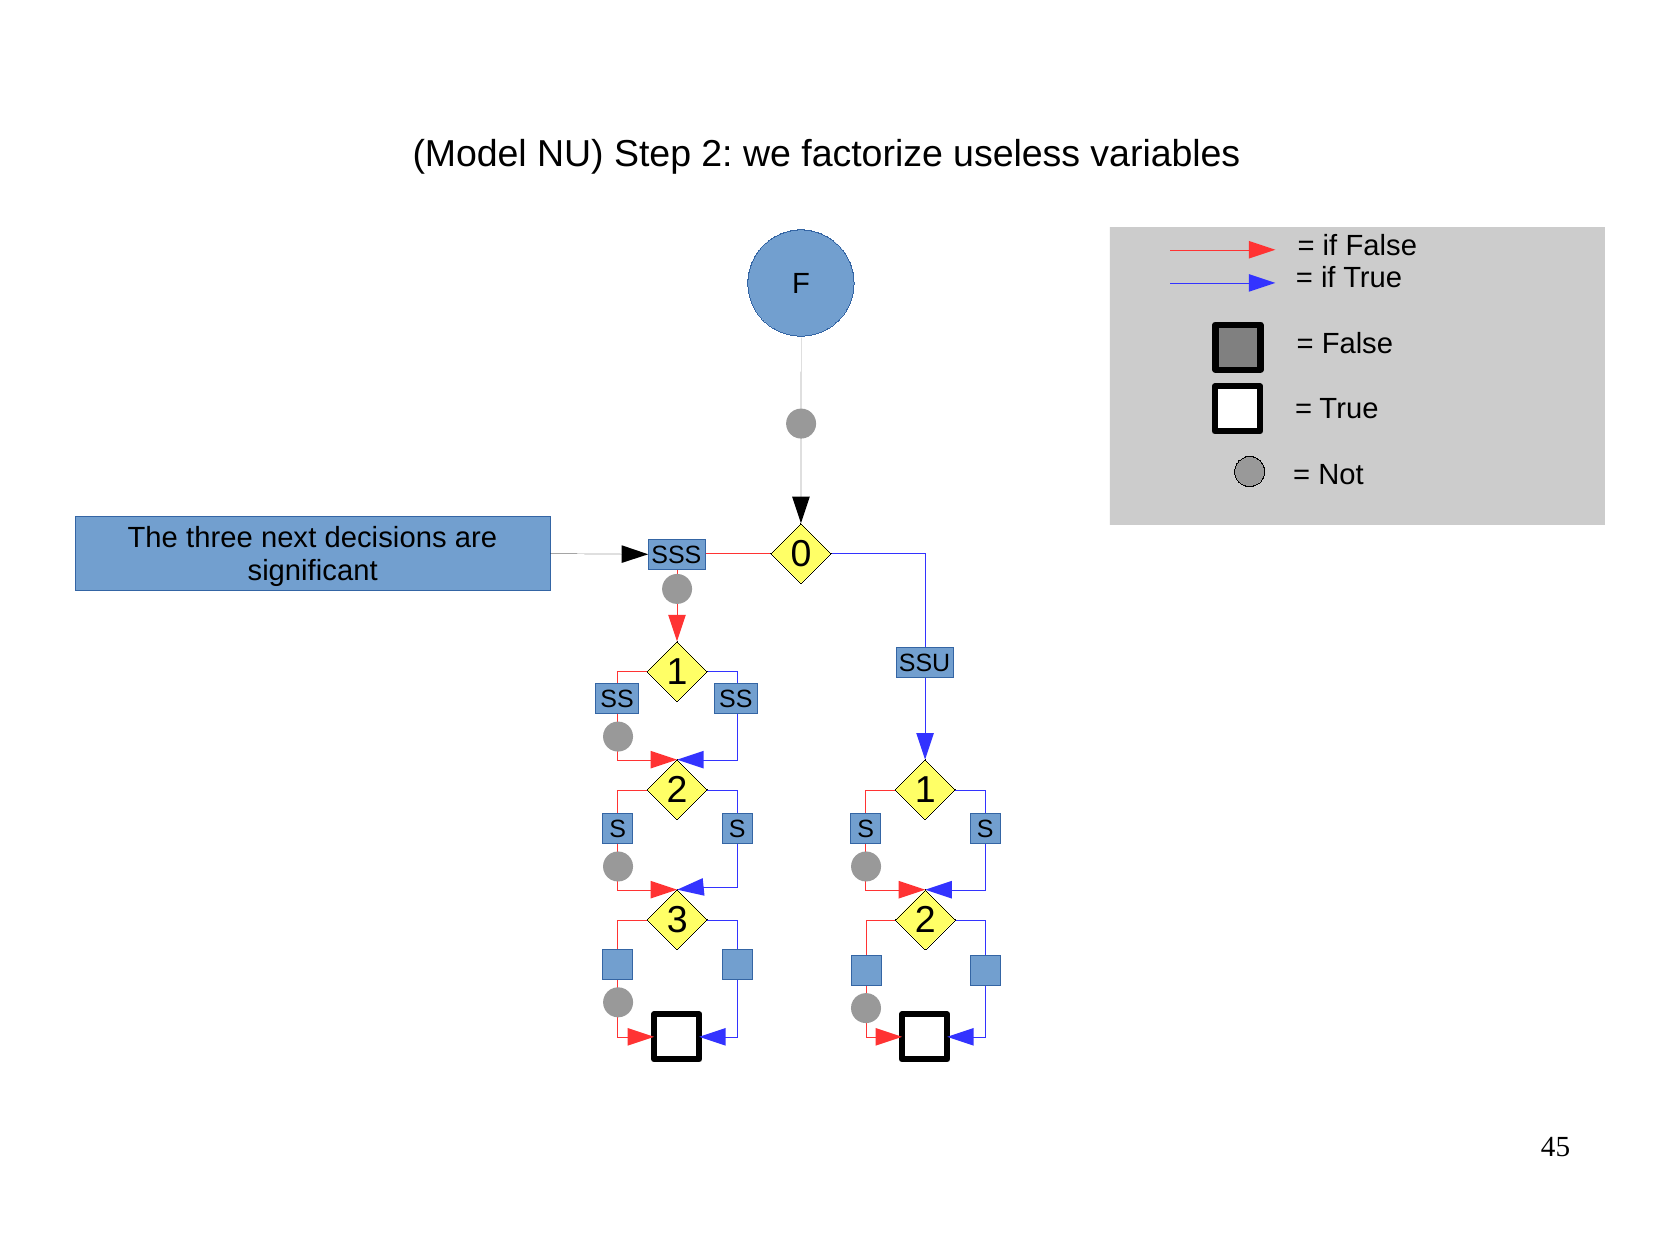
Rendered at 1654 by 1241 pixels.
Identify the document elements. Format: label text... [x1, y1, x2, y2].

text_box [851, 955, 882, 986]
text_box [851, 851, 882, 882]
text_box [1215, 324, 1261, 370]
title (Model NU) Step 2: we factorize useless variables [82, 49, 1571, 257]
text_box [1234, 456, 1265, 487]
text_box 0 [770, 523, 832, 584]
text_box [902, 1014, 948, 1060]
text_box SSU [896, 647, 954, 678]
text_box [850, 993, 882, 1024]
text_box SS [714, 683, 758, 714]
text_box [654, 1014, 700, 1060]
text_box [970, 955, 1001, 986]
text_box [602, 949, 633, 980]
text_box 3 [647, 890, 708, 950]
text_box [603, 721, 634, 752]
text_box S [970, 813, 1001, 844]
text_box S [850, 813, 881, 844]
text_box 1 [647, 641, 708, 702]
text_box S [722, 813, 753, 844]
text_box [786, 408, 817, 439]
text_box The three next decisions are significant [75, 516, 551, 591]
text_box [1215, 386, 1261, 432]
text_box SS [595, 683, 639, 714]
text_box [662, 573, 693, 604]
text_box 2 [895, 889, 956, 950]
text_box [603, 987, 634, 1018]
text_box 1 [895, 759, 956, 820]
text_box F [747, 257, 855, 337]
text_box [722, 949, 753, 980]
text_box = if False = if True = False = True = Not [1109, 227, 1605, 525]
text_box [603, 851, 634, 882]
text_box SSS [648, 539, 706, 570]
text_box S [602, 813, 633, 844]
text_box 2 [647, 760, 708, 820]
